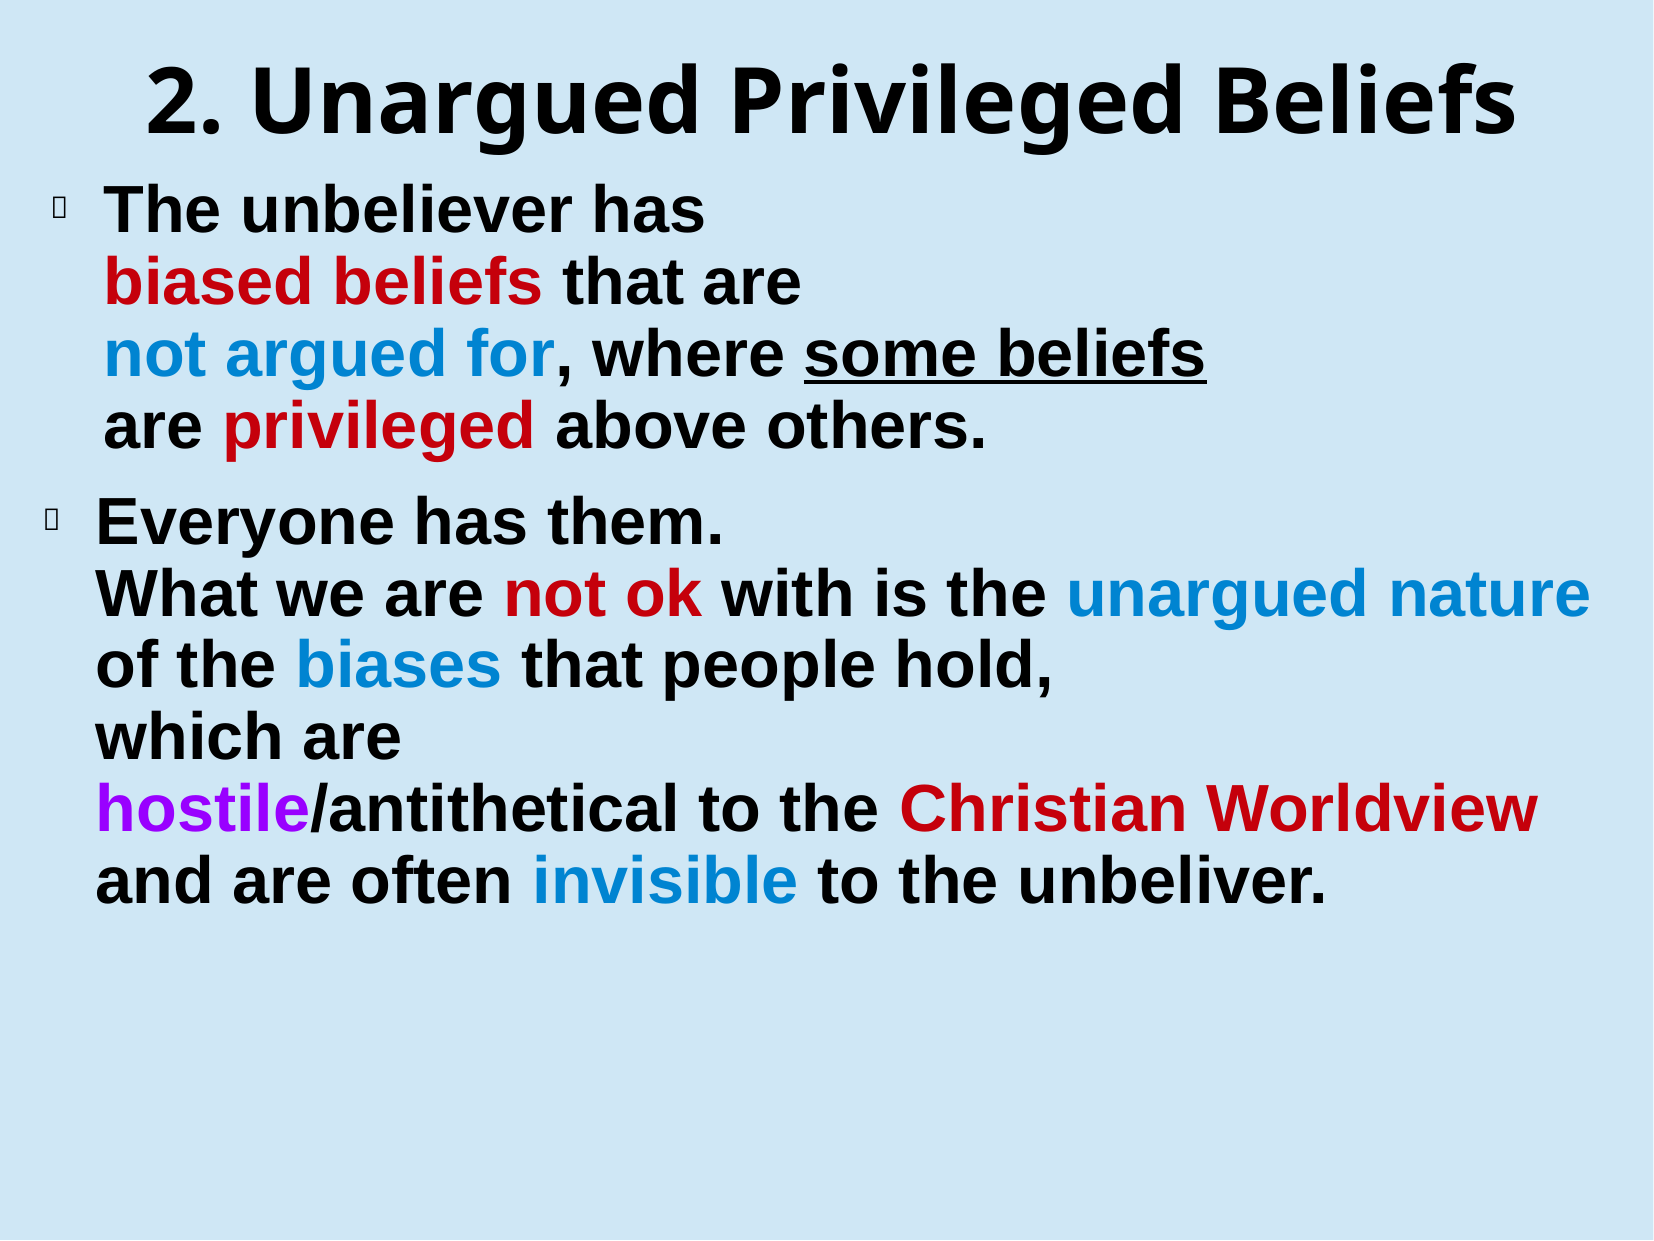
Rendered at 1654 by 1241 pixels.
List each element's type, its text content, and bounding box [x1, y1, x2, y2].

title 2. Unargued Privileged Beliefs [88, 0, 1577, 207]
list The unbeliever has biased beliefs that are not argued for, where some beliefs are privileged above others. [32, 175, 1220, 486]
list Everyone has them. What we are not ok with is the unargued nature of the biases that people hold, which are hostile/antithetical to the Christian Worldview and are often invisible to the unbeliver. [24, 486, 1613, 935]
